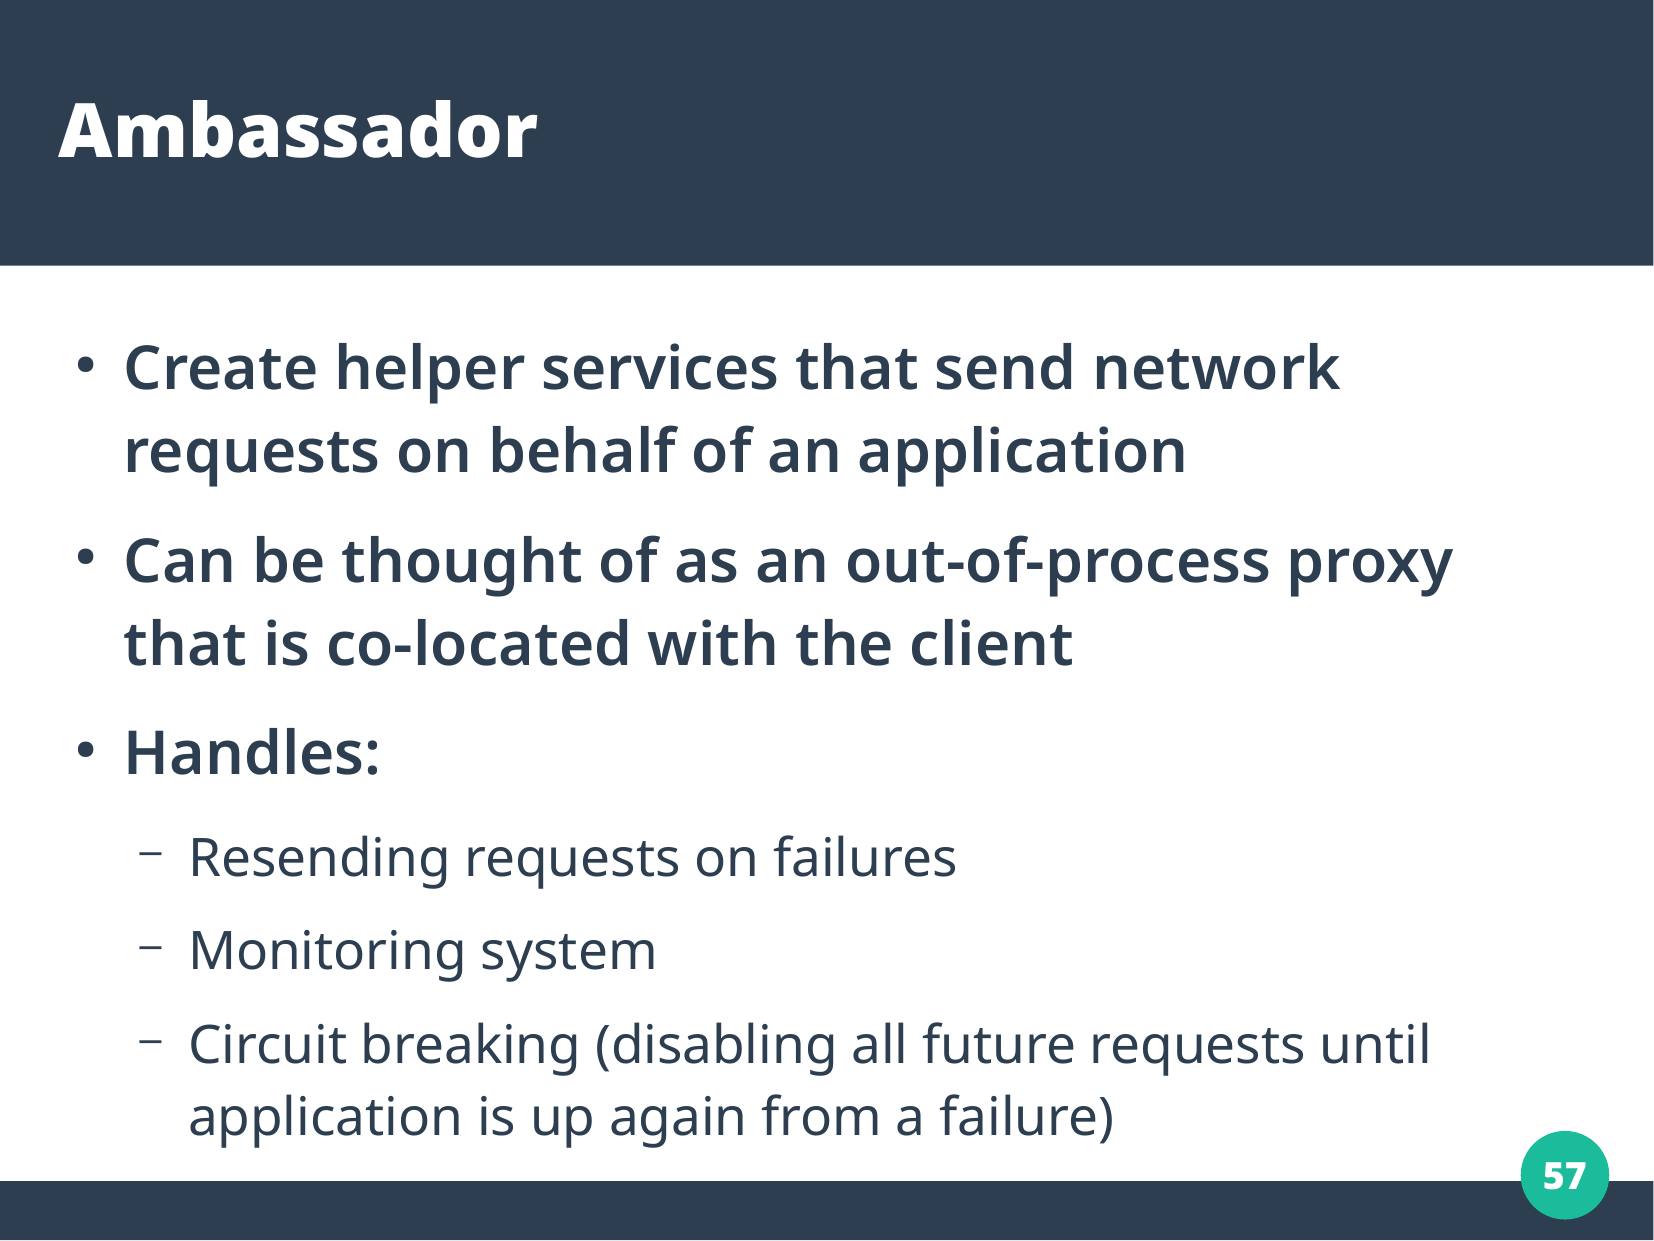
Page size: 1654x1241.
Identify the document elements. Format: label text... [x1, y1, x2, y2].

title Ambassador [59, 49, 1595, 207]
list Create helper services that send network requests on behalf of an application Can be thought of as an out-of-process proxy that is co-located with the client Handles: Resending requests on failures Monitoring system Circuit breaking (disabling all future requests until application is up again from a failure) [59, 324, 1595, 1152]
